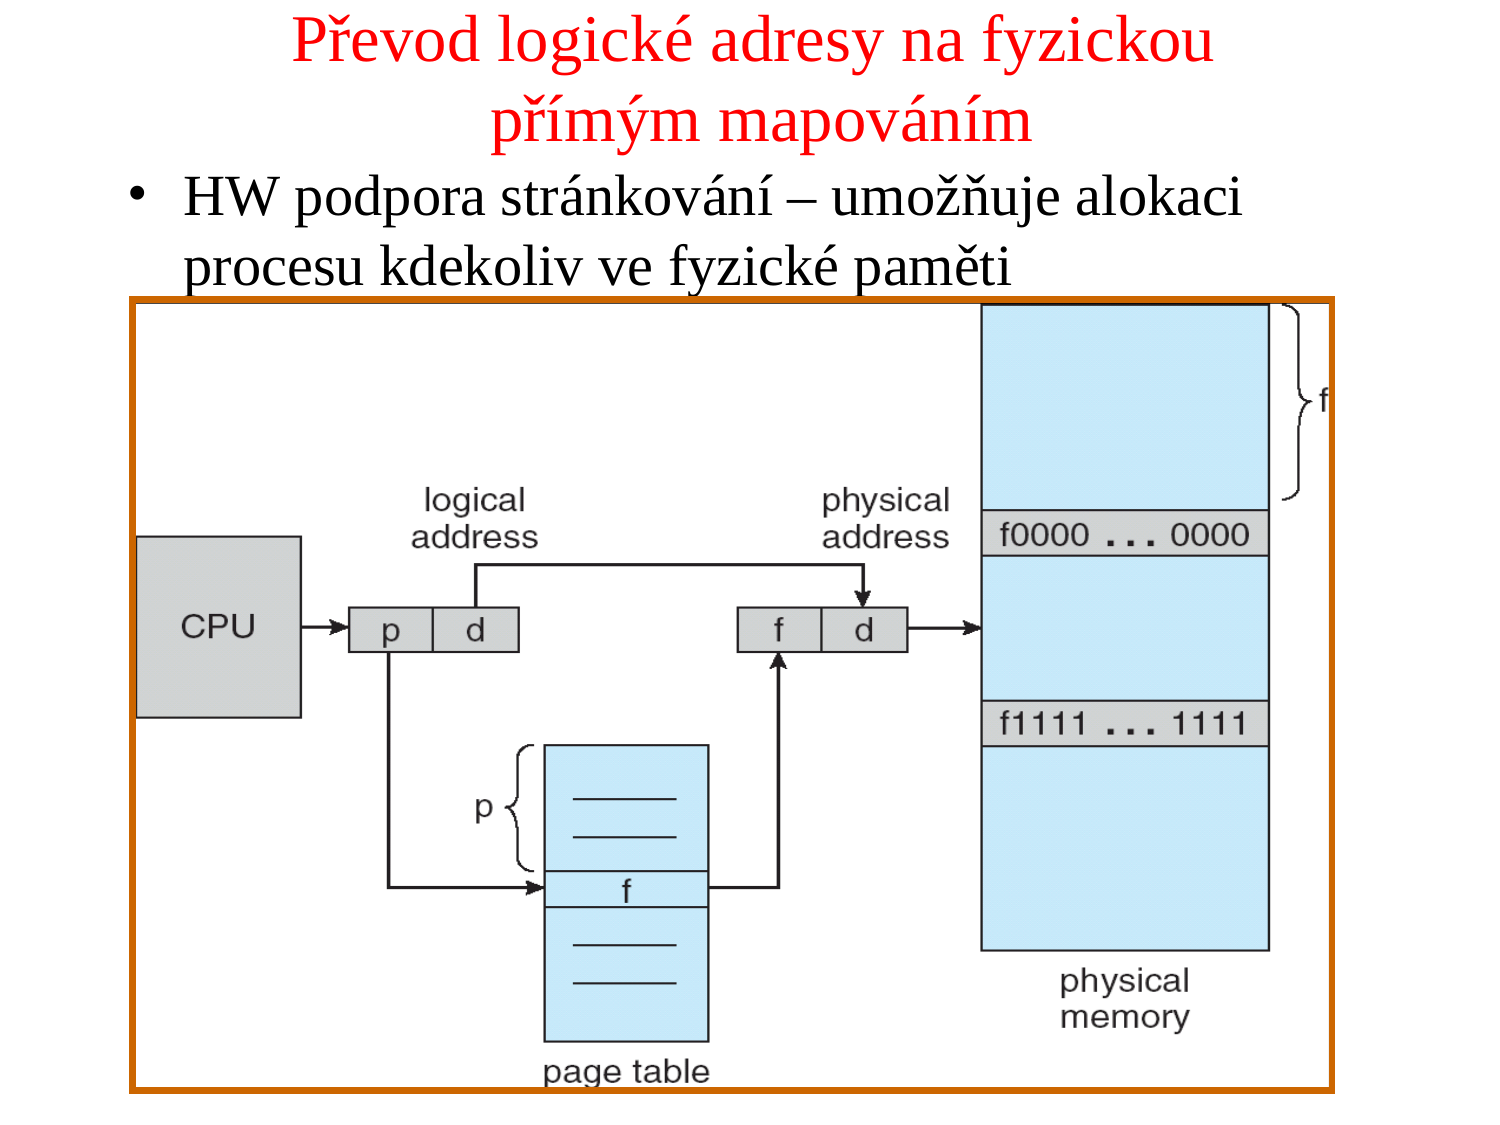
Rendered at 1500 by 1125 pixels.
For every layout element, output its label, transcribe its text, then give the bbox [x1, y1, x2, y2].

title Převod logické adresy na fyzickou přímým mapováním [125, 0, 1401, 163]
list HW podpora stránkování – umožňuje alokaci procesu kdekoliv ve fyzické paměti [112, 149, 1388, 1000]
picture [135, 302, 1329, 1088]
